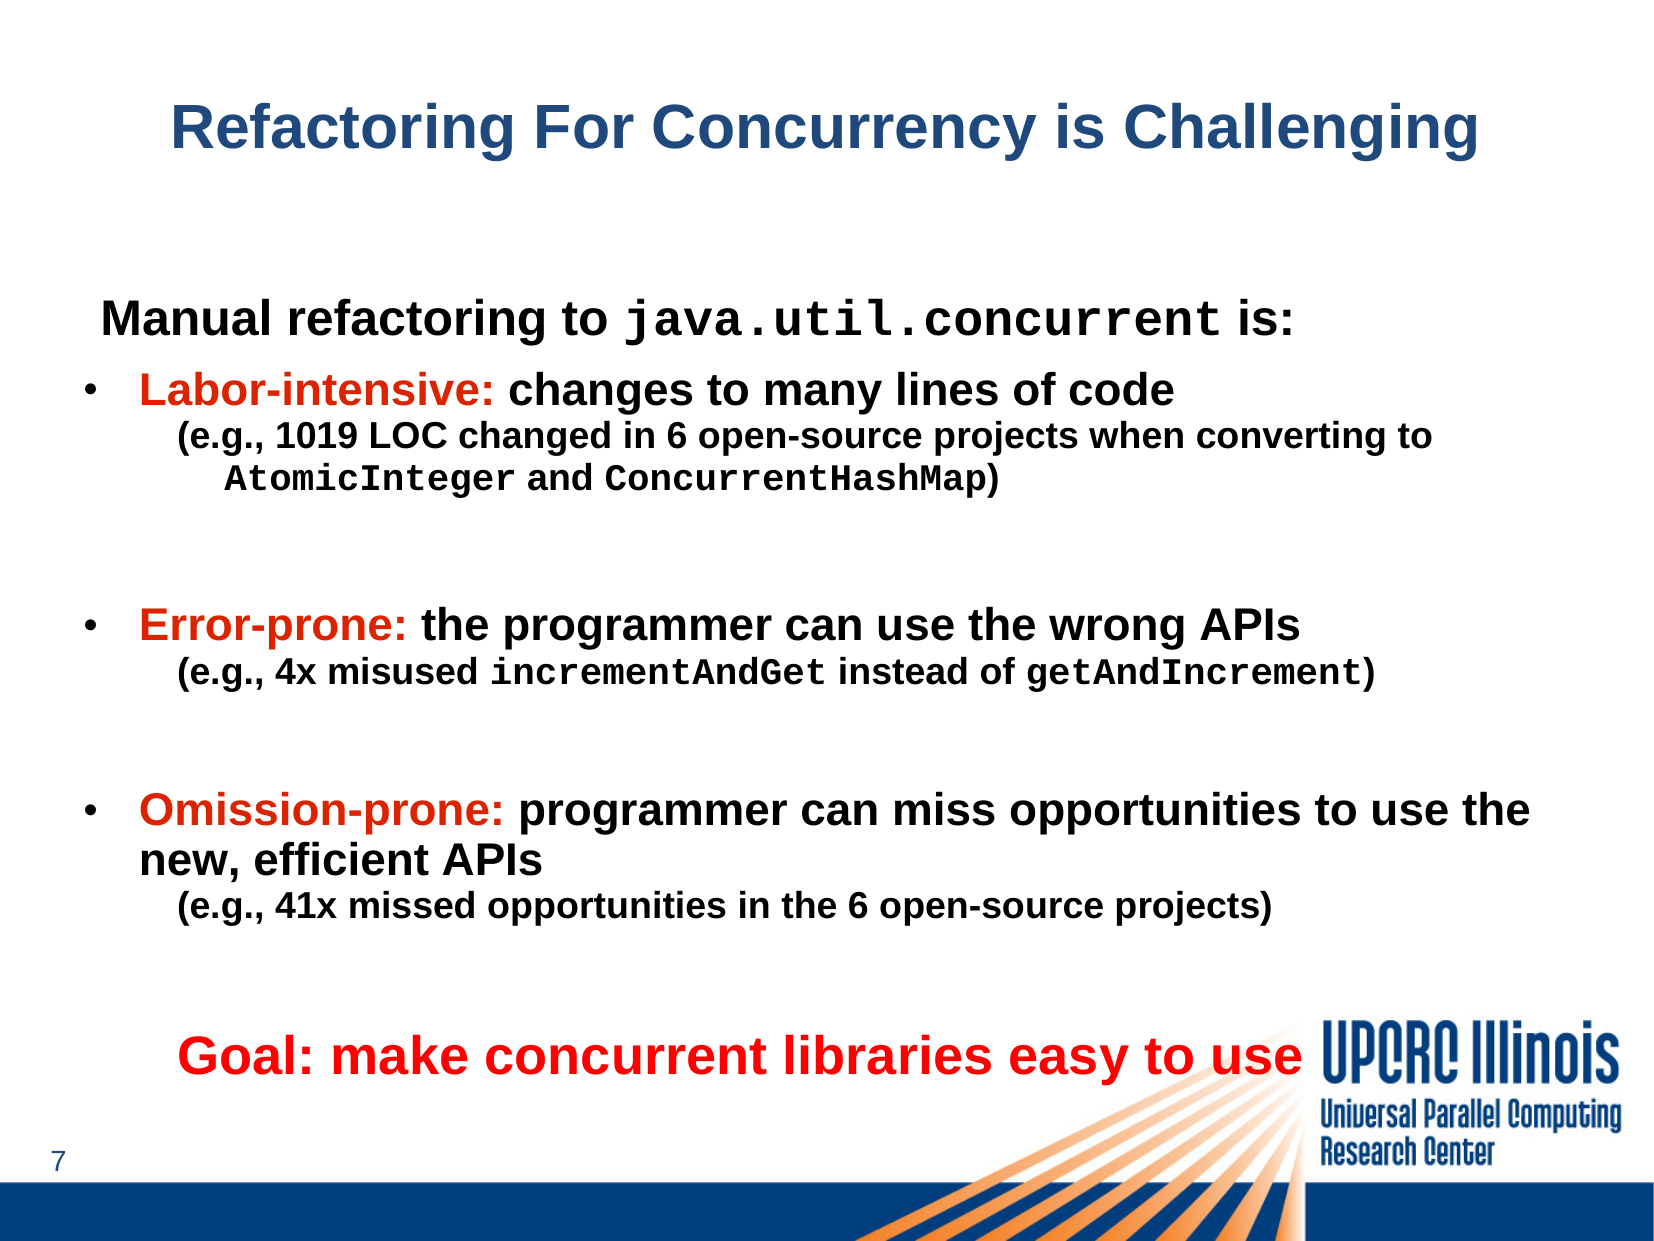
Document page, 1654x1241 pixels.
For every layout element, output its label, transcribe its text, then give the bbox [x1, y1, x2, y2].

list Manual refactoring to java.util.concurrent is: Labor-intensive: changes to many lines of code (e.g., 1019 LOC changed in 6 open-source projects when converting to AtomicInteger and ConcurrentHashMap) Error-prone: the programmer can use the wrong APIs (e.g., 4x misused incrementAndGet instead of getAndIncrement) Omission-prone: programmer can miss opportunities to use the new, efficient APIs (e.g., 41x missed opportunities in the 6 open-source projects) Goal: make concurrent libraries easy to use [82, 290, 1571, 1102]
picture [0, 1005, 1654, 1241]
title Refactoring For Concurrency is Challenging [82, 0, 1570, 259]
